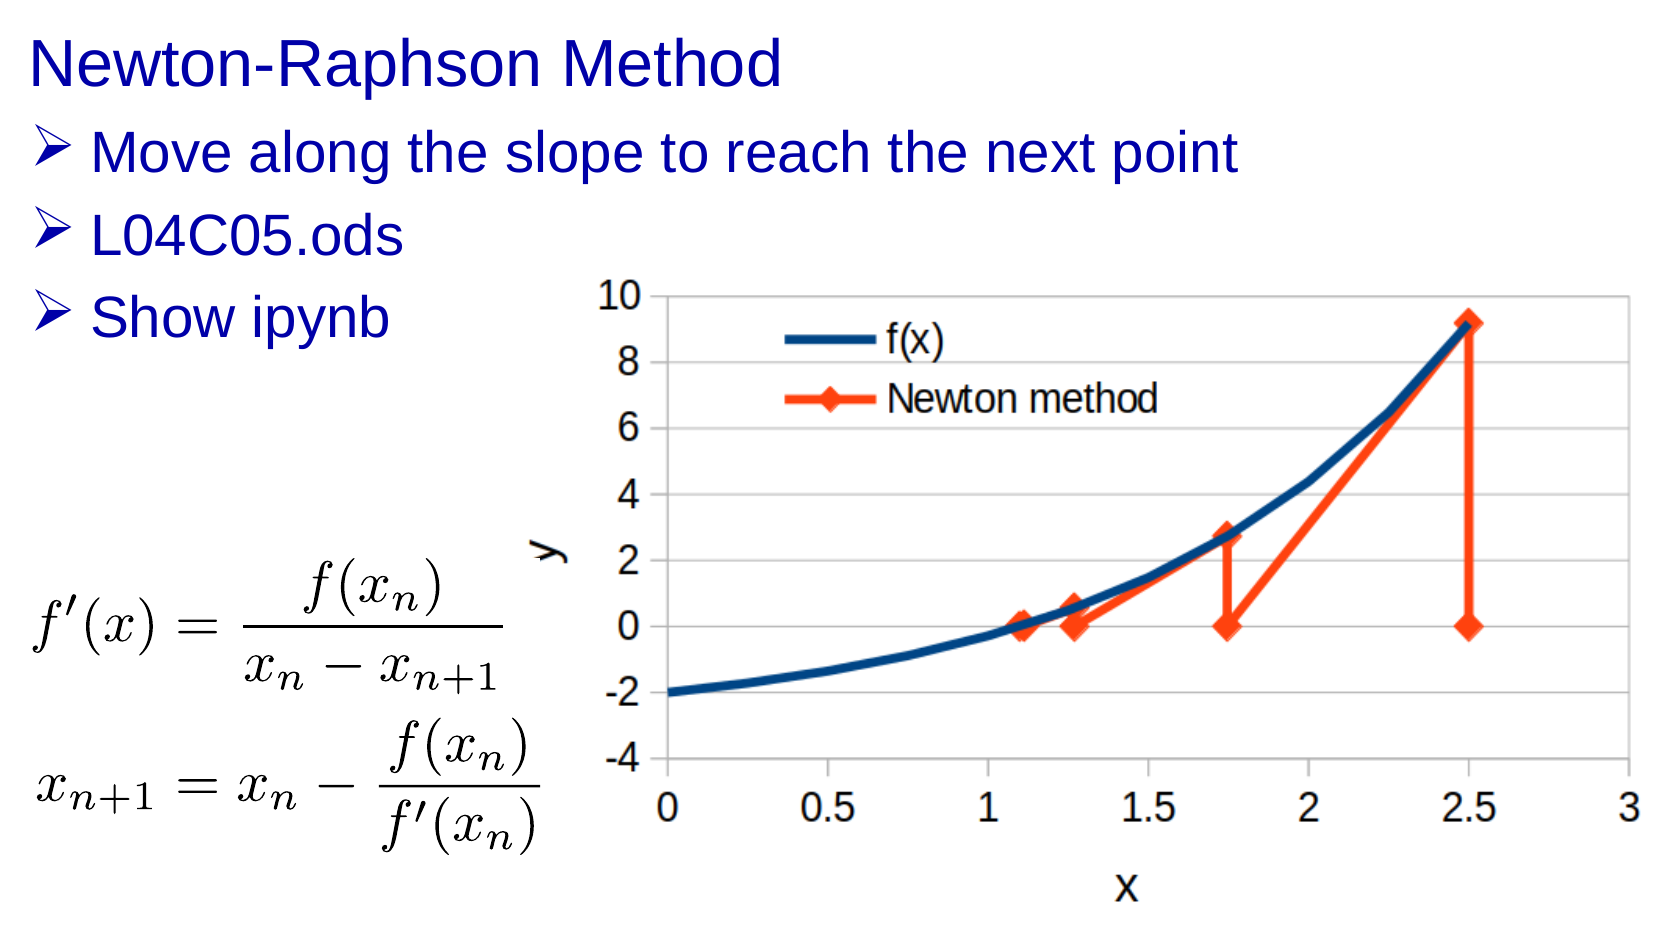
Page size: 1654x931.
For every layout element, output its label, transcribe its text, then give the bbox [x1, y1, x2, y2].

text_box [29, 558, 541, 856]
list Move along the slope to reach the next point L04C05.ods Show ipynb [30, 120, 1645, 916]
title Newton-Raphson Method [28, 21, 1626, 106]
